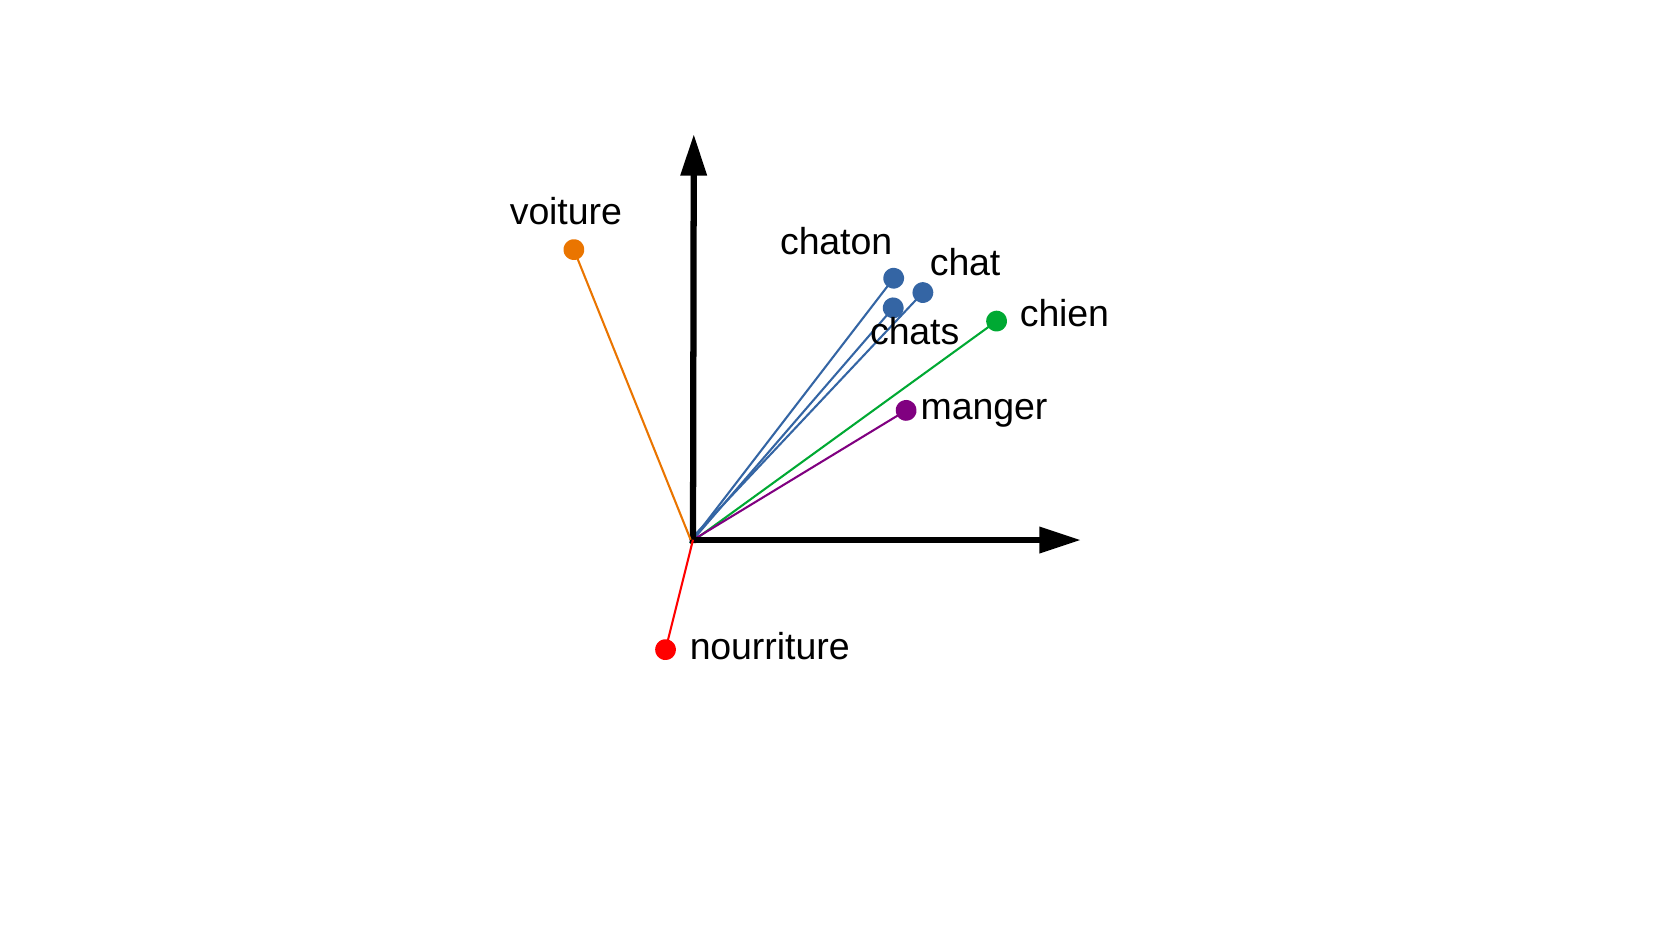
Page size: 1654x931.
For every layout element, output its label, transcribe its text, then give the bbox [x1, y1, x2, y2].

text_box nourriture [675, 618, 885, 676]
text_box chaton [765, 213, 931, 271]
text_box chats [855, 303, 991, 361]
text_box voiture [495, 183, 870, 241]
text_box chat [915, 234, 1020, 291]
text_box chien [1005, 285, 1141, 342]
text_box manger [905, 378, 1071, 436]
